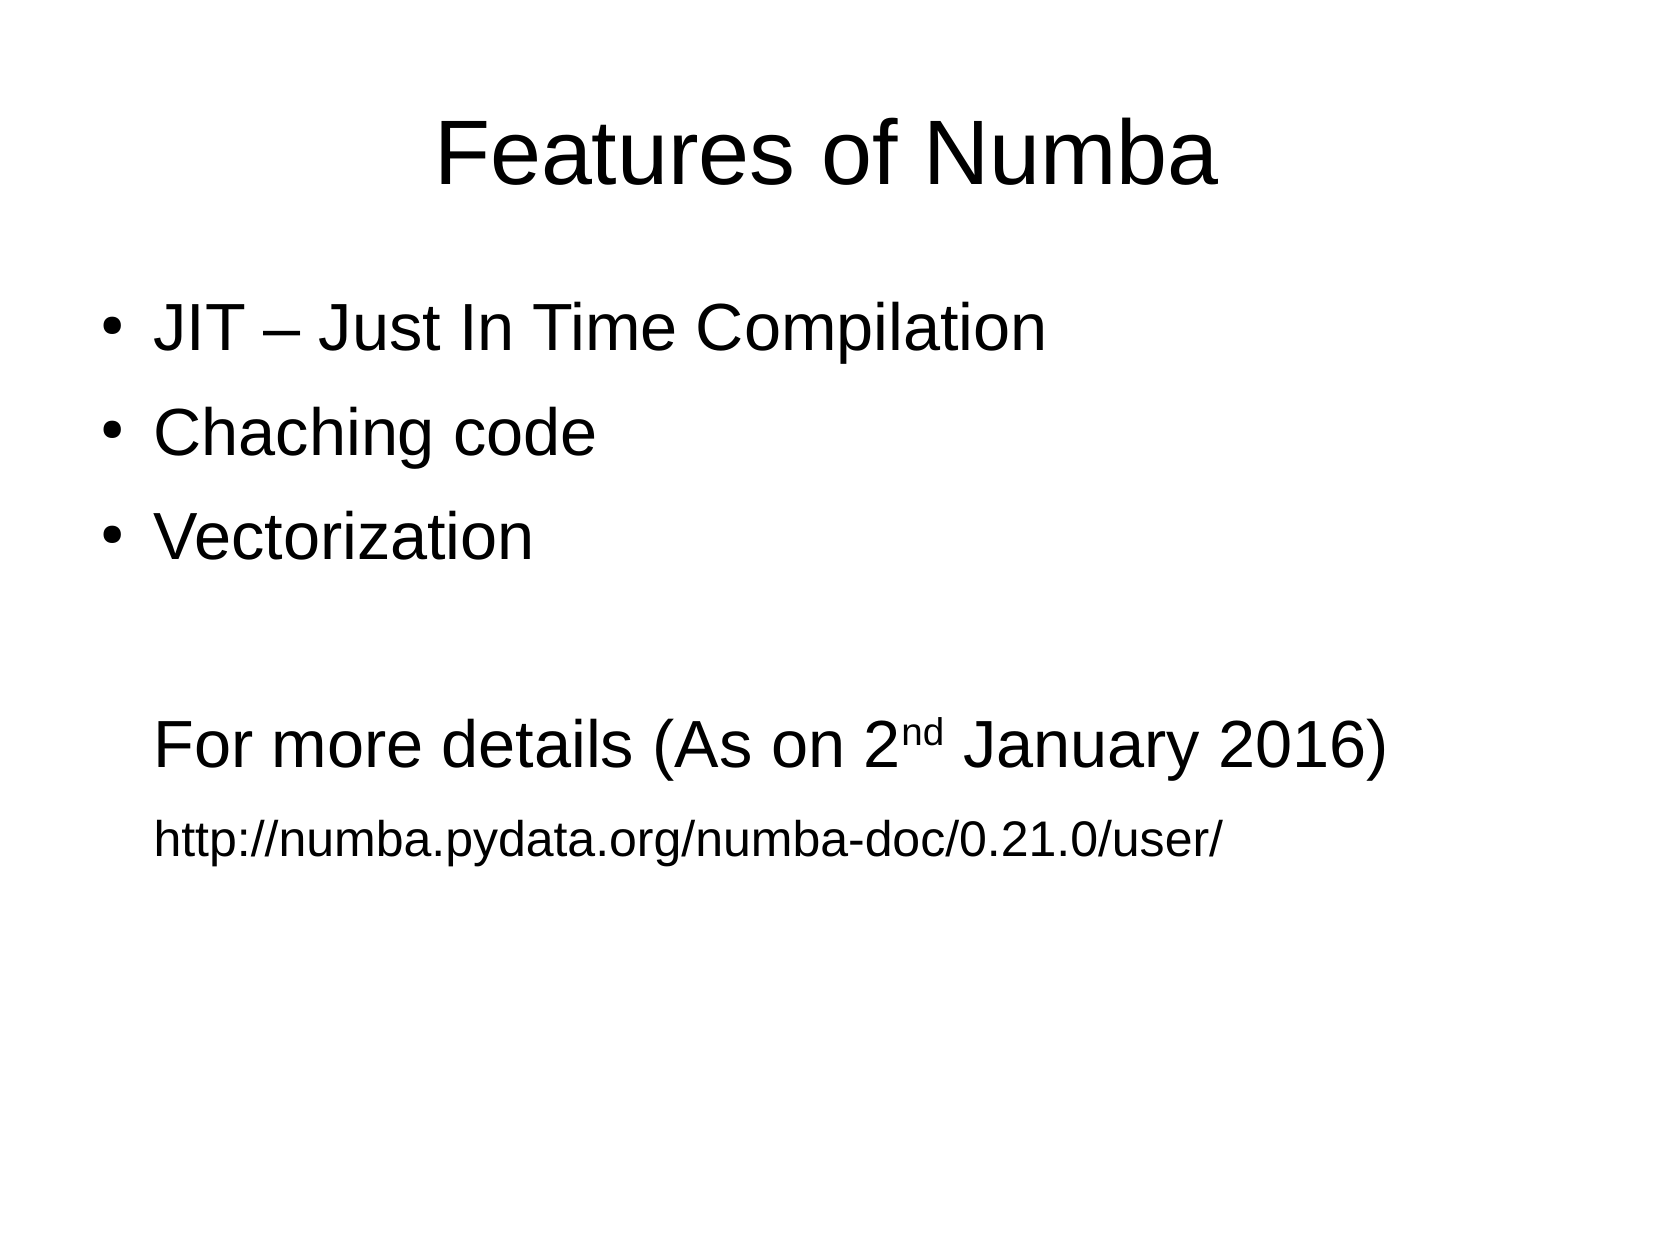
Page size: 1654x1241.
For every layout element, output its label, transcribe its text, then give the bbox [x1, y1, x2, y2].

title Features of Numba [82, 49, 1571, 257]
list JIT – Just In Time Compilation Chaching code Vectorization For more details (As on 2nd January 2016) http://numba.pydata.org/numba-doc/0.21.0/user/ [82, 290, 1571, 1010]
